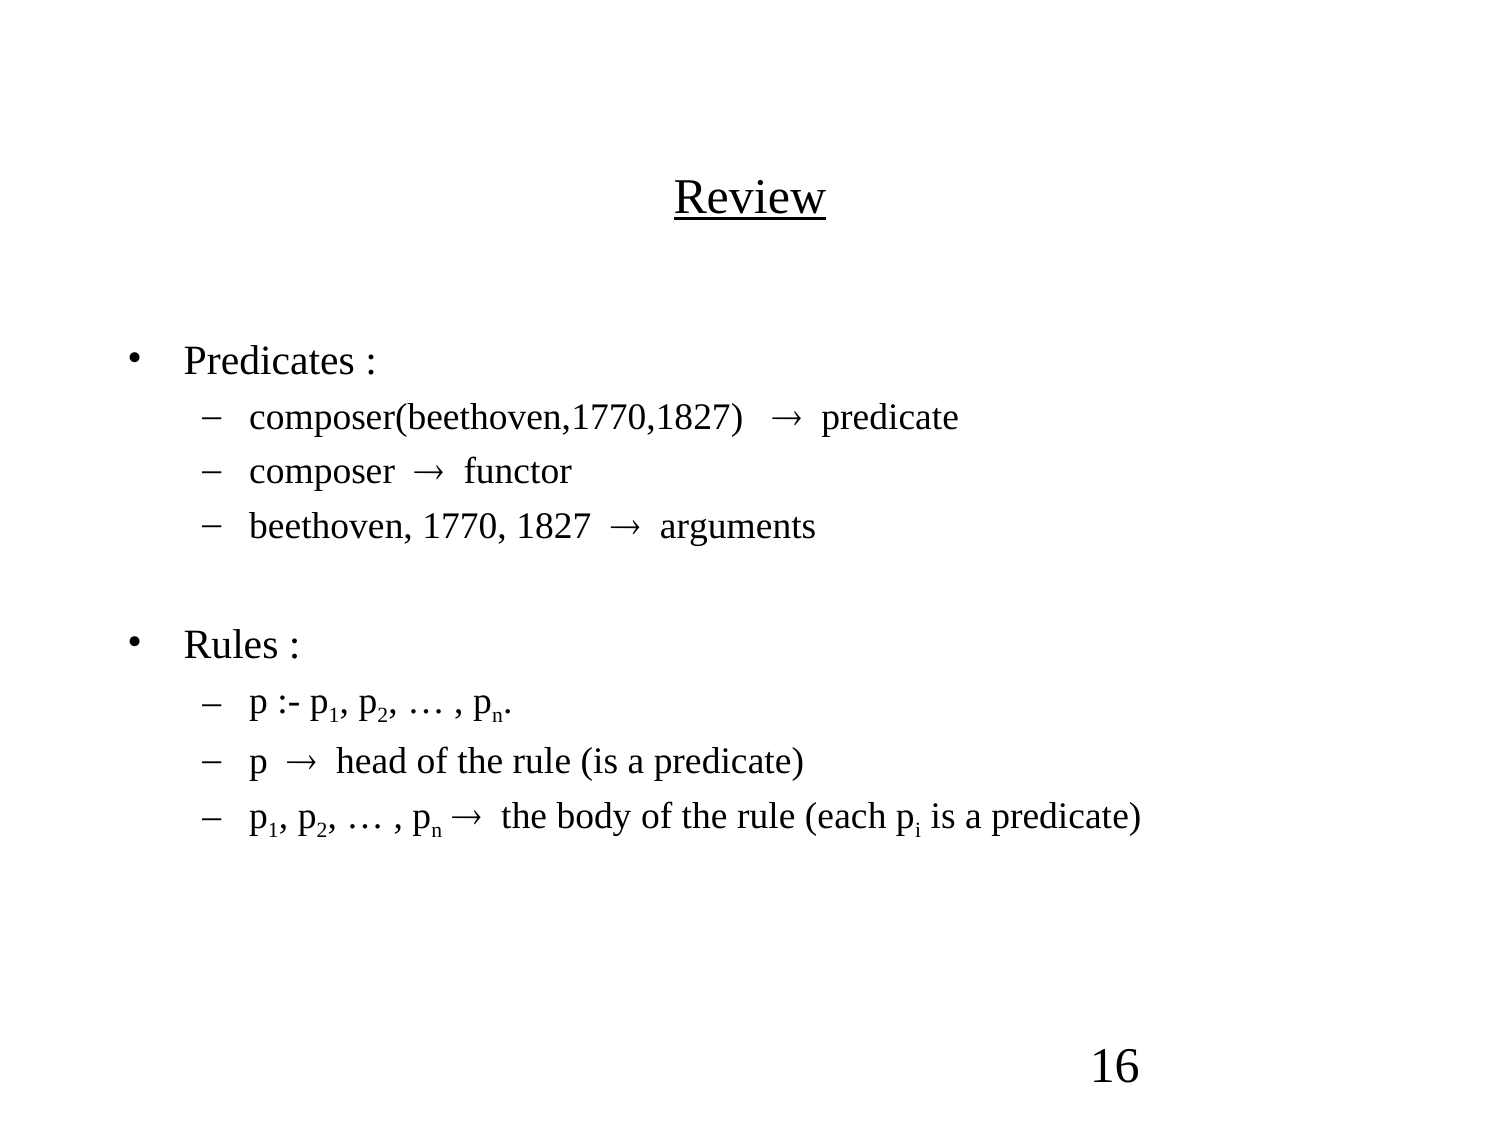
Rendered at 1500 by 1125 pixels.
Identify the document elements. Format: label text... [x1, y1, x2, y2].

list Predicates : composer(beethoven,1770,1827)  predicate composer  functor beethoven, 1770, 1827  arguments Rules : p :- p1, p2, … , pn. p  head of the rule (is a predicate) p1, p2, … , pn  the body of the rule (each pi is a predicate) [112, 324, 1388, 1000]
title Review [112, 99, 1388, 288]
